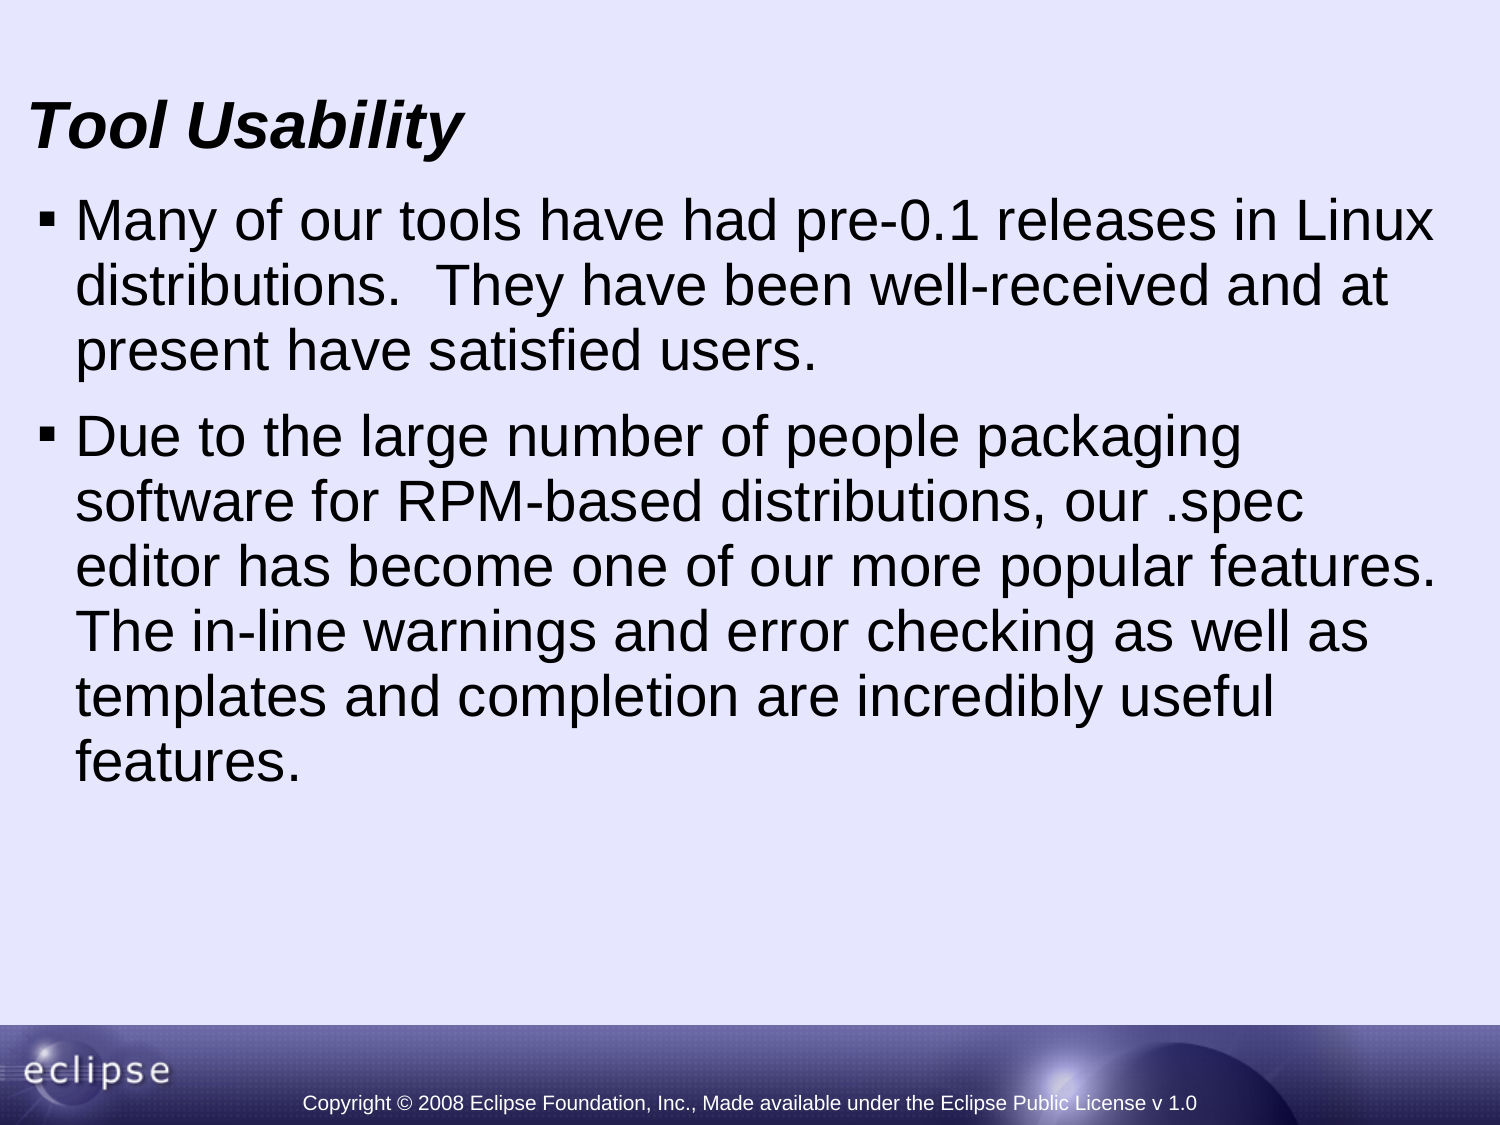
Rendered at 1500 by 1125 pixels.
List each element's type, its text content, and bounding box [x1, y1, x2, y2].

picture [0, 1025, 1500, 1125]
list Many of our tools have had pre-0.1 releases in Linux distributions. They have been well-received and at present have satisfied users. Due to the large number of people packaging software for RPM-based distributions, our .spec editor has become one of our more popular features. The in-line warnings and error checking as well as templates and completion are incredibly useful features. [37, 187, 1463, 1021]
title Tool Usability [26, 84, 1474, 172]
